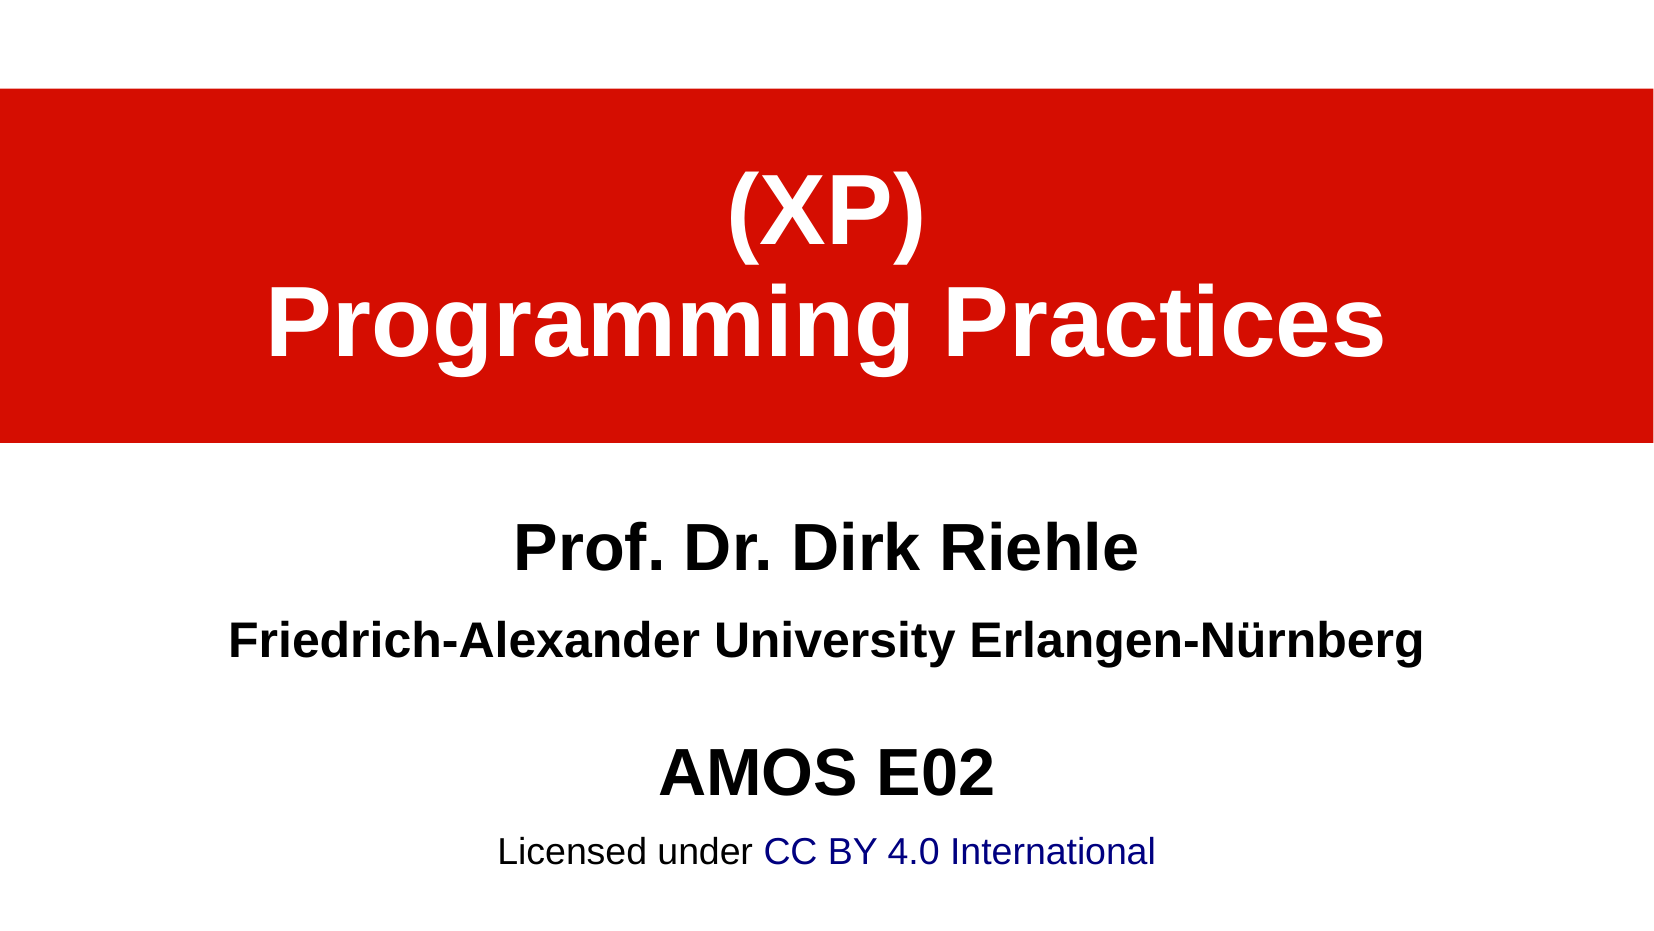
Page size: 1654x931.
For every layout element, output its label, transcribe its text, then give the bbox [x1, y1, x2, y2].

title (XP) Programming Practices [0, 88, 1654, 443]
subtitle Prof. Dr. Dirk Riehle Friedrich-Alexander University Erlangen-Nürnberg AMOS E02 Licensed under CC BY 4.0 International [29, 472, 1625, 886]
